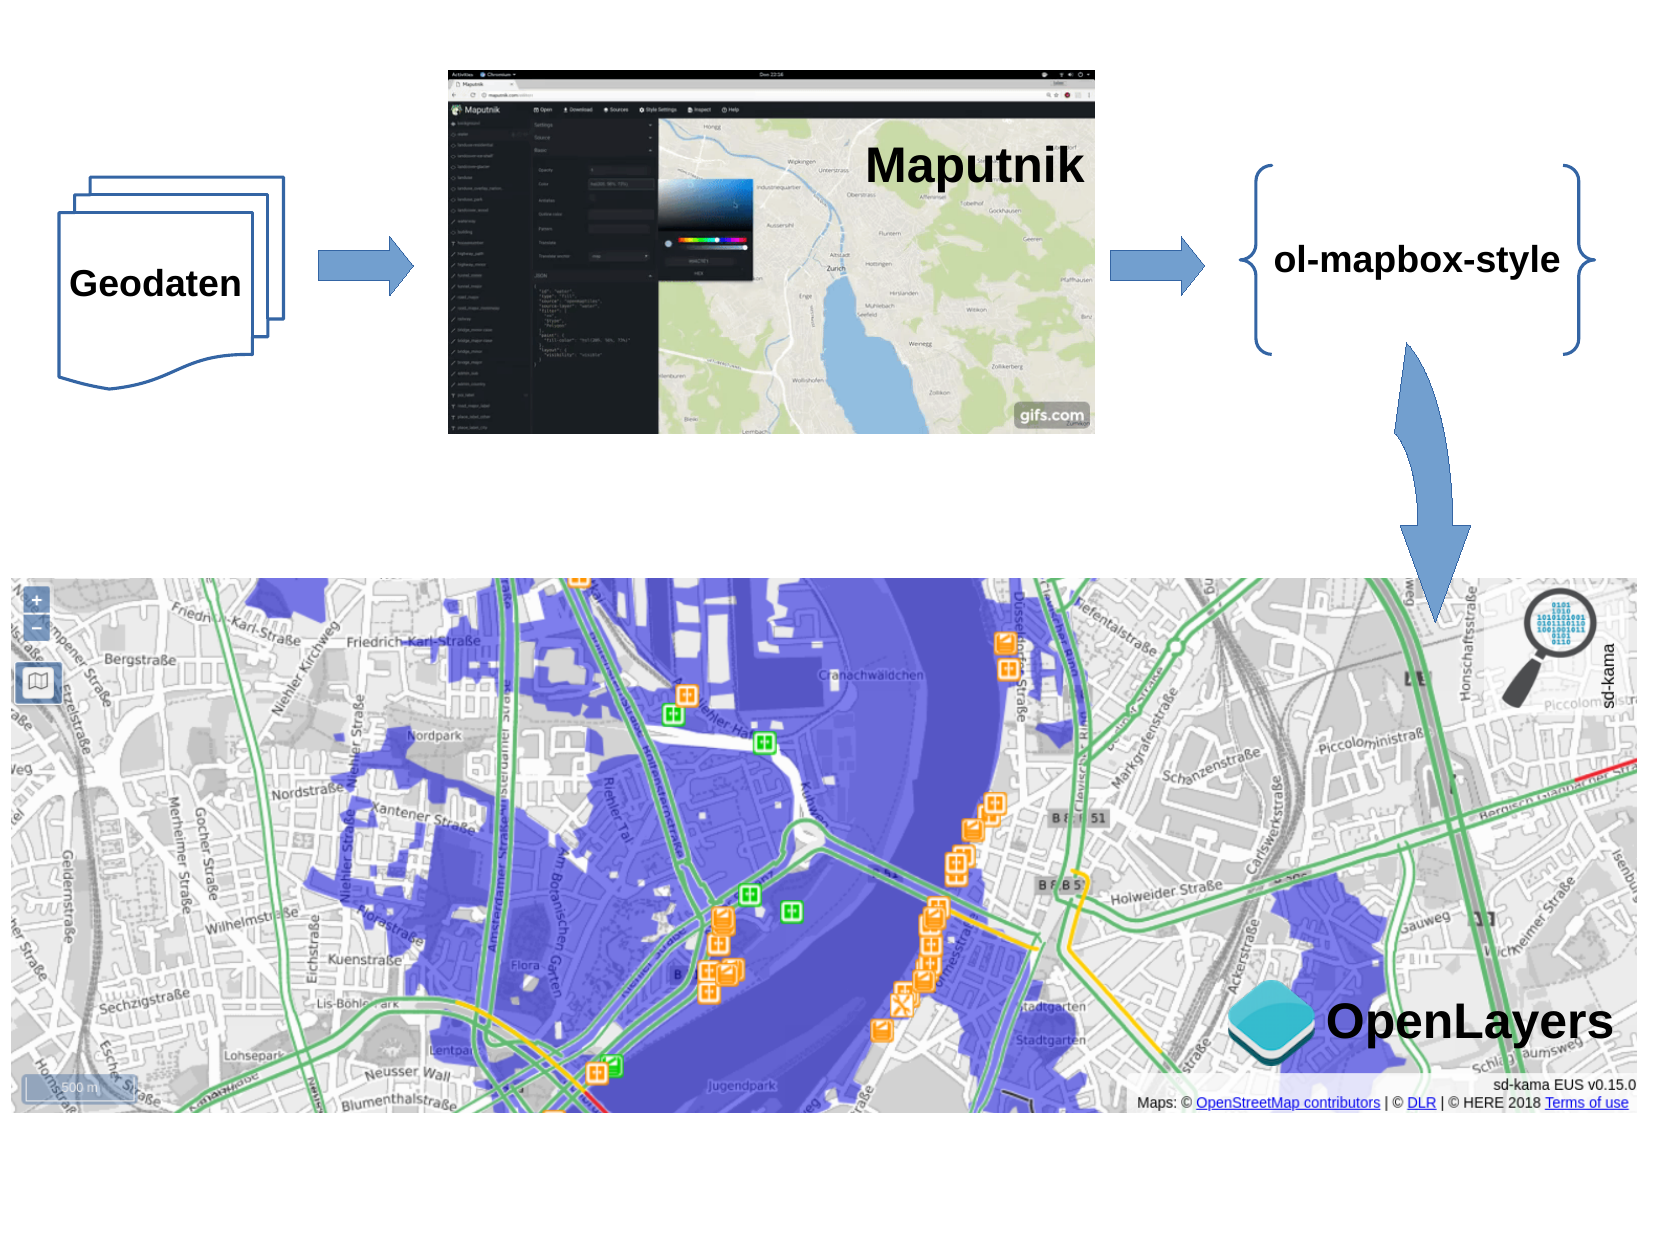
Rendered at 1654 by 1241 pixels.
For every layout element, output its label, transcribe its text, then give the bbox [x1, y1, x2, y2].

text_box ol-mapbox-style [1563, 165, 1595, 355]
text_box Geodaten [59, 177, 284, 390]
text_box [318, 236, 414, 296]
text_box [1394, 342, 1471, 623]
text_box Maputnik [850, 129, 1123, 201]
picture [448, 70, 1095, 434]
text_box OpenLayers [1315, 986, 1630, 1058]
text_box ol-mapbox-style [1240, 165, 1272, 355]
picture [11, 578, 1637, 1113]
text_box [1110, 236, 1205, 296]
